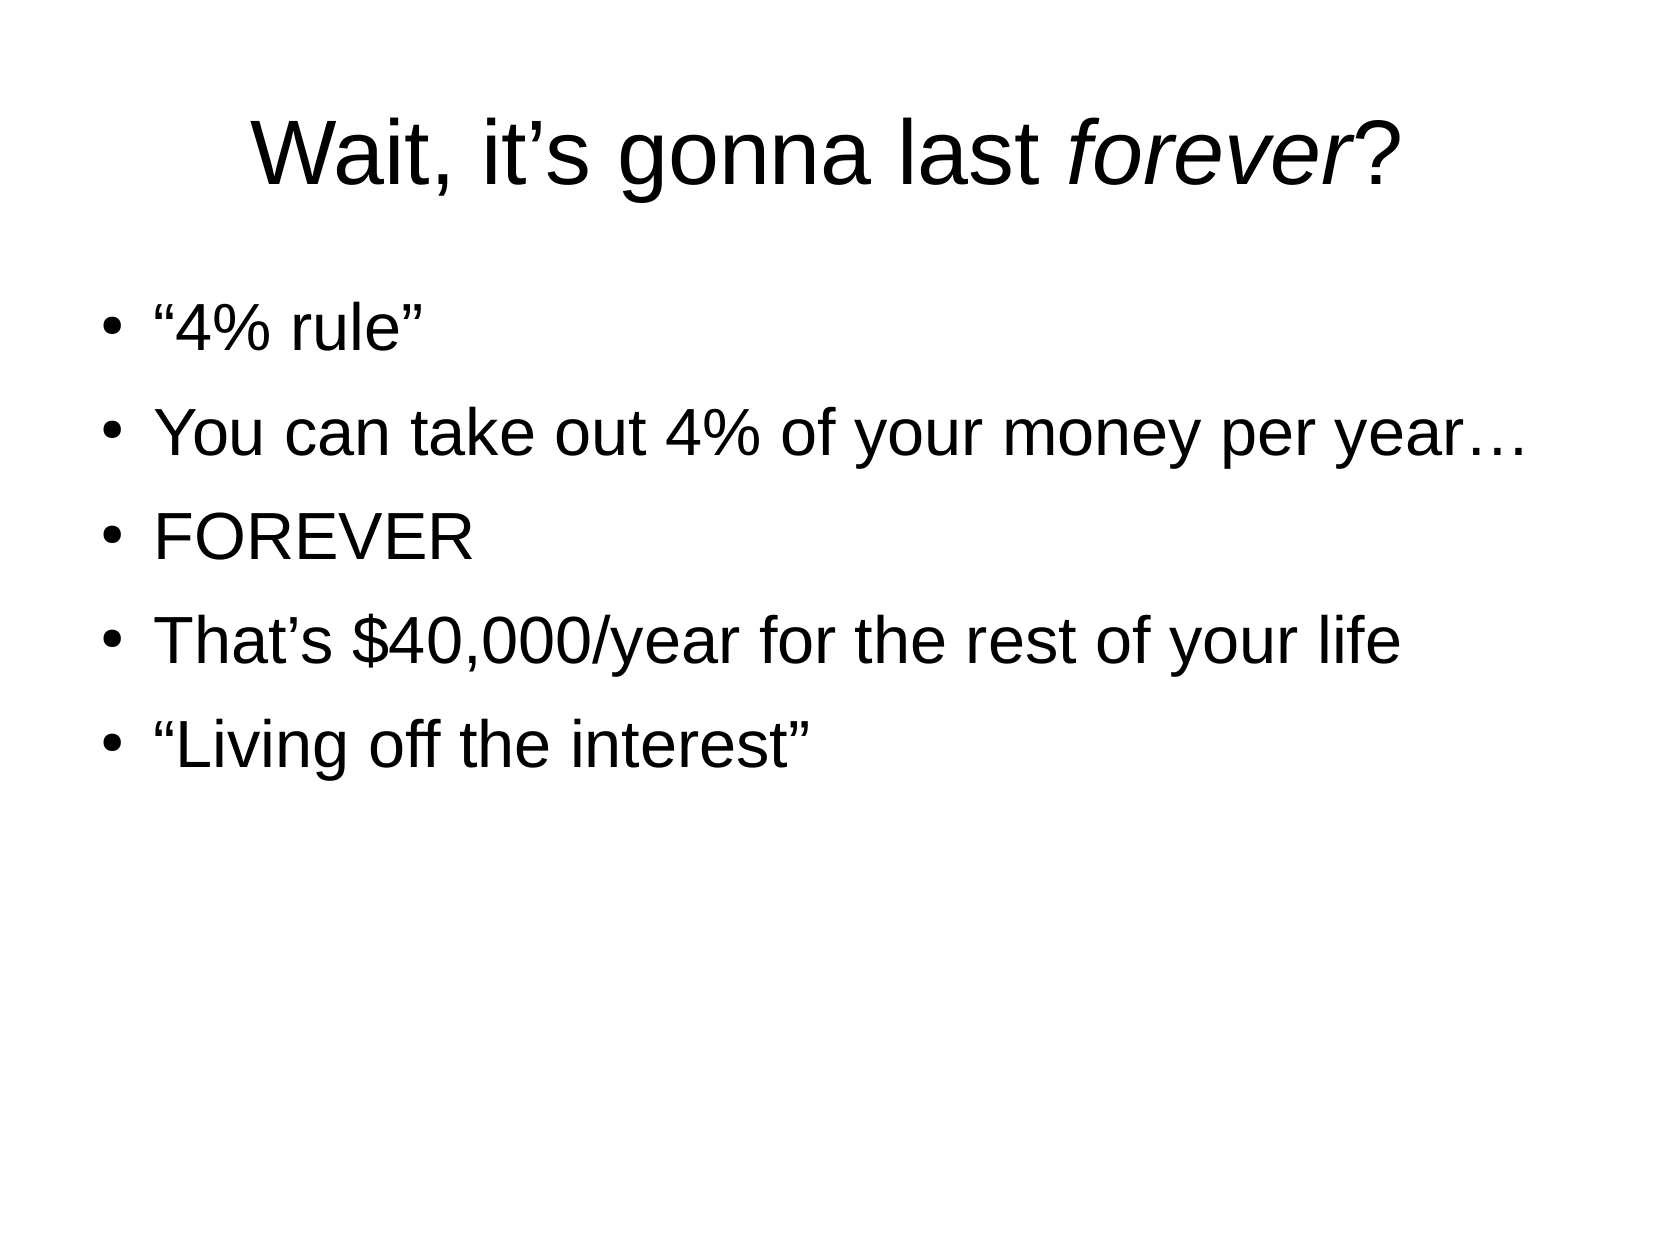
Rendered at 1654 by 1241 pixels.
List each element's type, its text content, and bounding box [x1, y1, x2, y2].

list “4% rule” You can take out 4% of your money per year… FOREVER That’s $40,000/year for the rest of your life “Living off the interest” [82, 290, 1571, 1144]
title Wait, it’s gonna last forever? [82, 49, 1571, 257]
